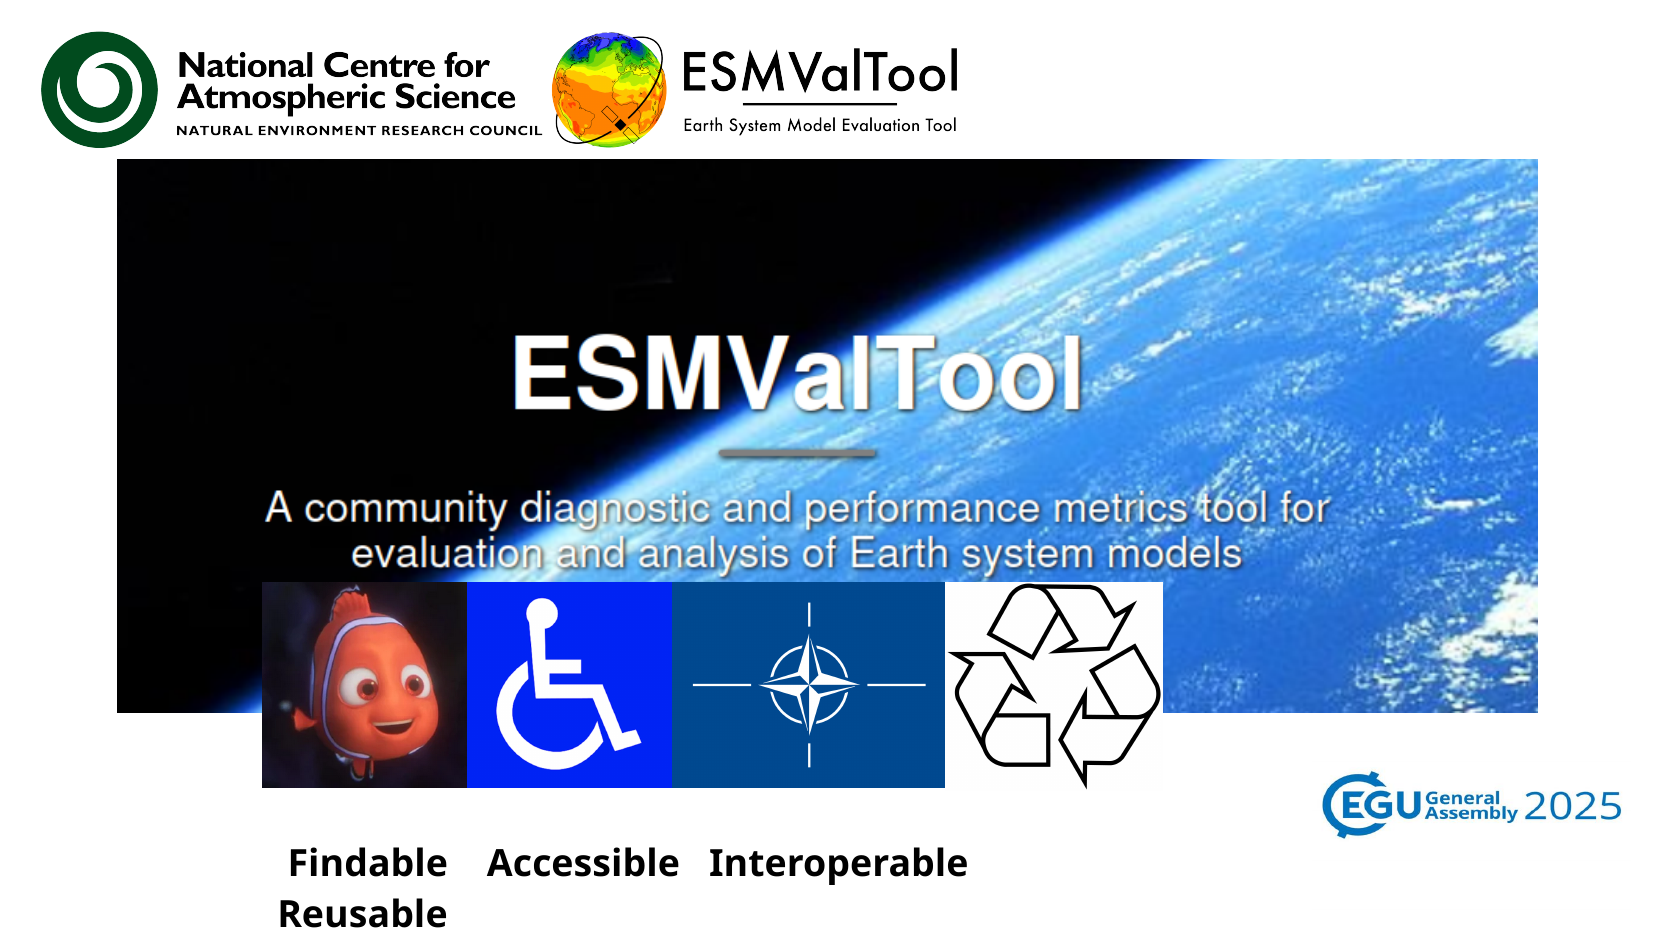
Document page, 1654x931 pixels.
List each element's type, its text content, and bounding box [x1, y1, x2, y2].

text_box Findable Accessible Interoperable Reusable [262, 787, 1163, 901]
picture [117, 159, 1631, 910]
picture [37, 28, 979, 152]
